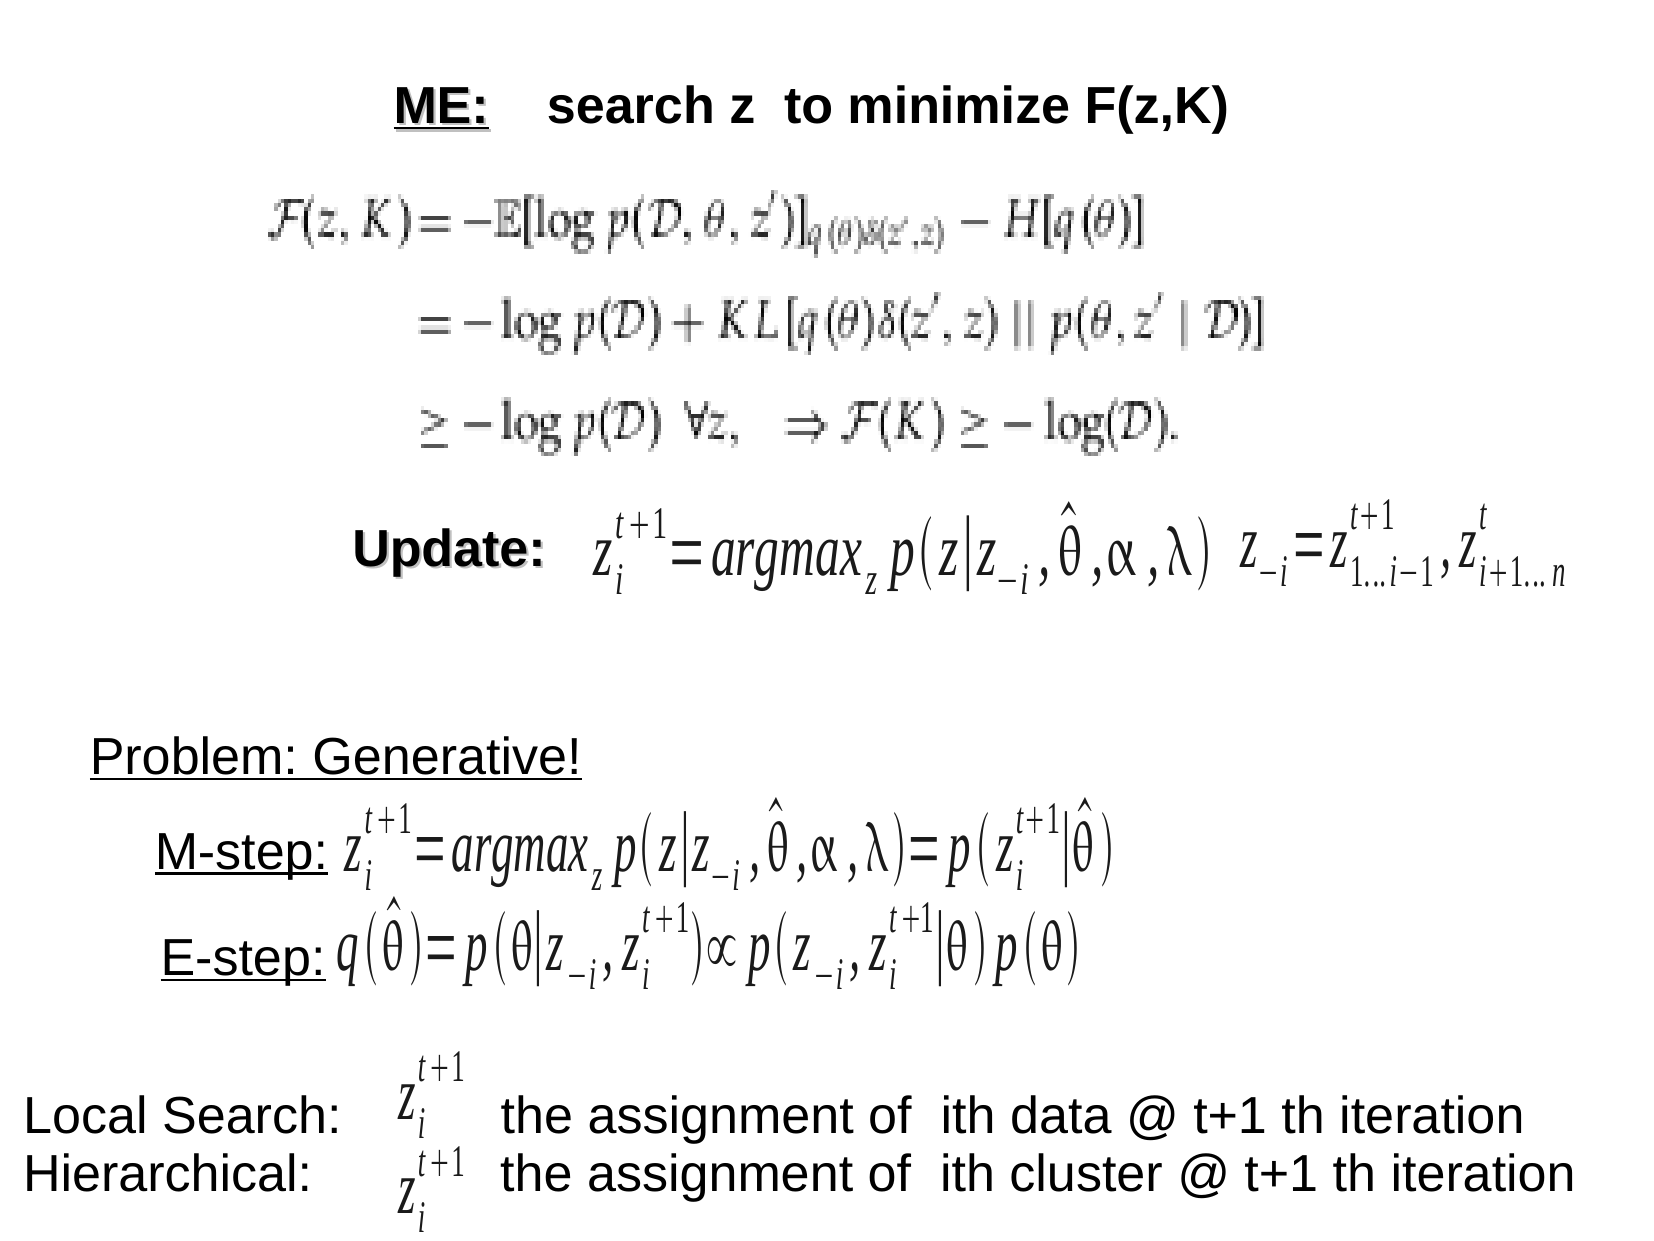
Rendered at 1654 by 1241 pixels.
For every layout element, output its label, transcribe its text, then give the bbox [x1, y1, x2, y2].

chart [1226, 487, 1576, 601]
text_box Problem: Generative! [75, 720, 751, 800]
text_box Local Search: the assignment of ith data @ t+1 th iteration Hierarchical: the assignment of ith cluster @ t+1 th iteration [475, 1079, 1619, 1224]
text_box Update: [337, 512, 577, 594]
chart [324, 791, 1124, 1003]
chart [577, 495, 1223, 609]
text_box Local Search: the assignment of ith data @ t+1 th iteration Hierarchical: the assignment of ith cluster @ t+1 th iteration [8, 1079, 384, 1224]
text_box ME: search z to minimize F(z,K) [378, 69, 1358, 152]
chart [384, 1039, 475, 1241]
text_box M-step: [139, 814, 403, 895]
text_box E-step: [145, 921, 409, 1001]
picture [225, 178, 1298, 482]
